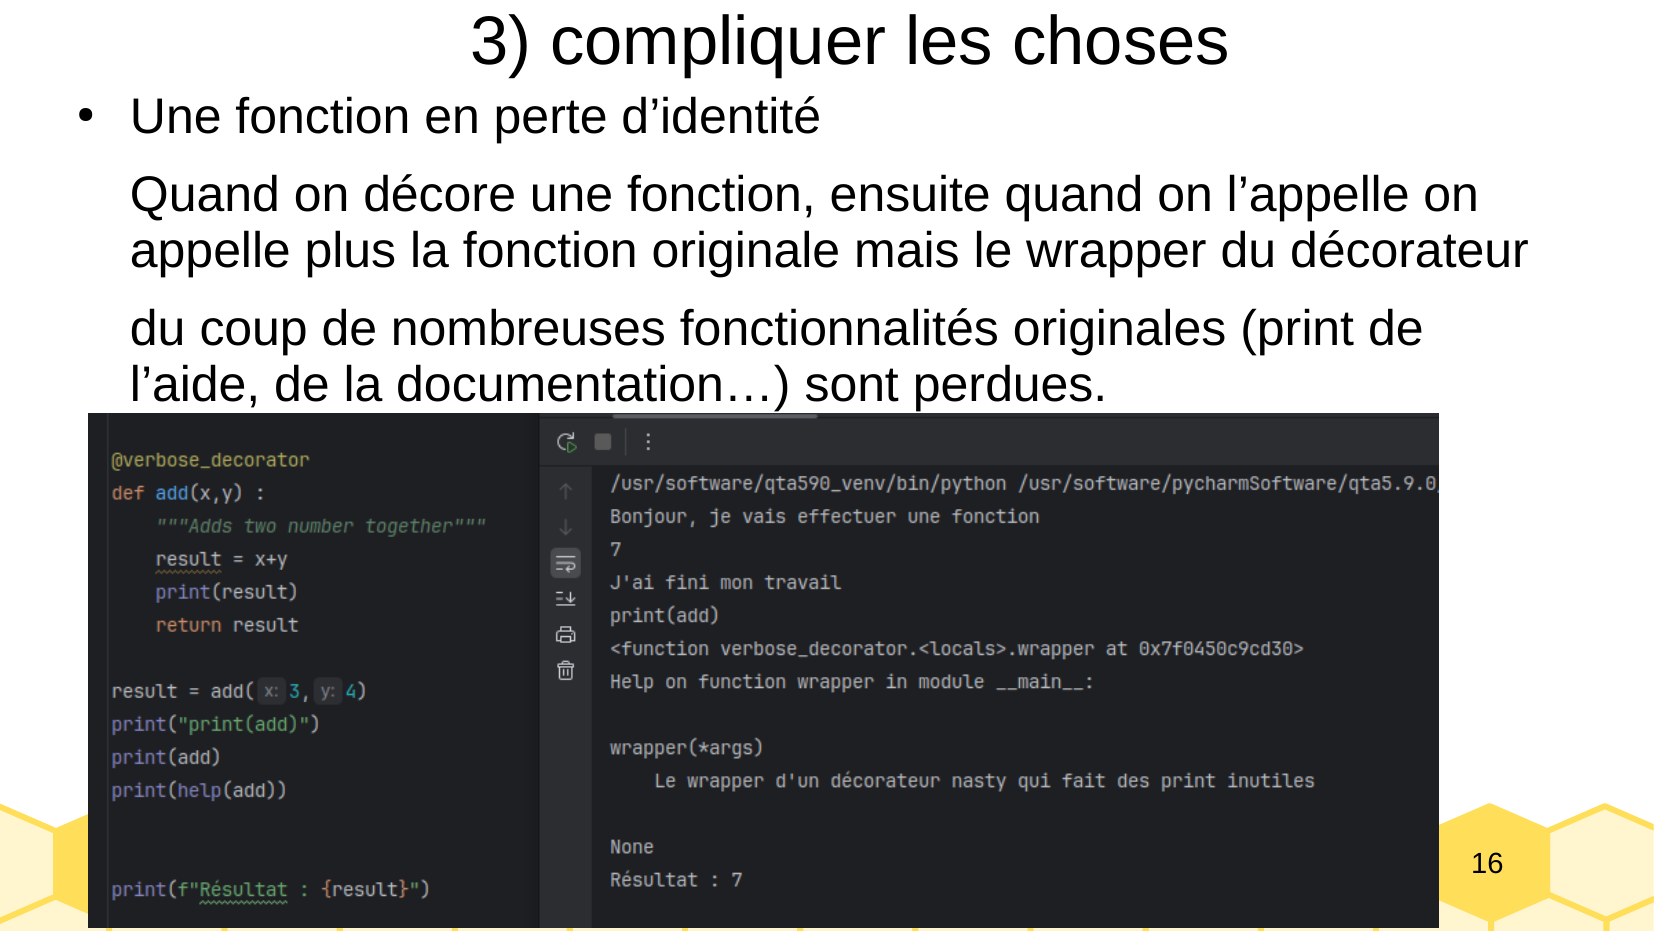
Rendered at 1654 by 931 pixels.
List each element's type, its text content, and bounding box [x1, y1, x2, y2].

list Une fonction en perte d’identité Quand on décore une fonction, ensuite quand on l’appelle on appelle plus la fonction originale mais le wrapper du décorateur du coup de nombreuses fonctionnalités originales (print de l’aide, de la documentation…) sont perdues. [59, 88, 1548, 628]
title 3) compliquer les choses [106, 0, 1595, 119]
picture [88, 413, 1439, 928]
